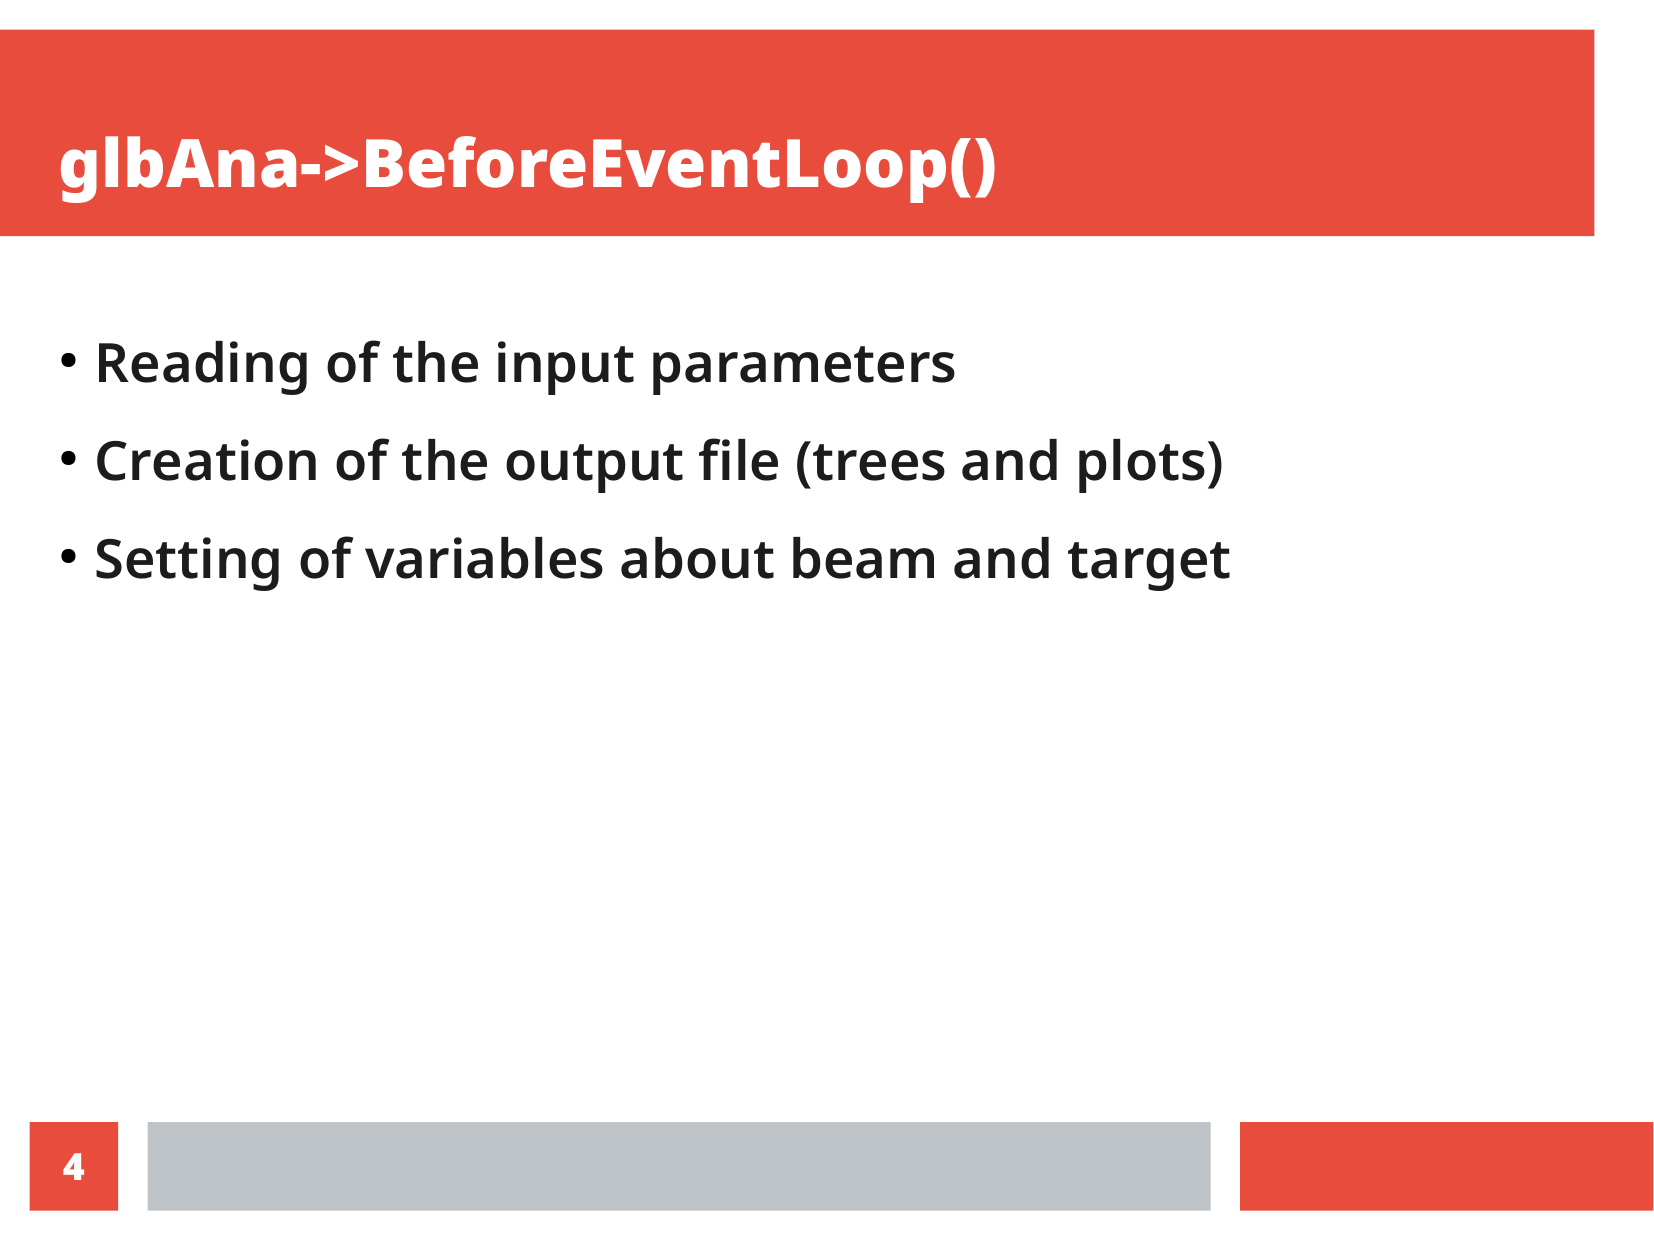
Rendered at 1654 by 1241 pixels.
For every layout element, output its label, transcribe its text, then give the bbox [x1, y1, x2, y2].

list Reading of the input parameters Creation of the output file (trees and plots) Setting of variables about beam and target [59, 324, 1565, 1093]
title glbAna->BeforeEventLoop() [59, 59, 1595, 207]
